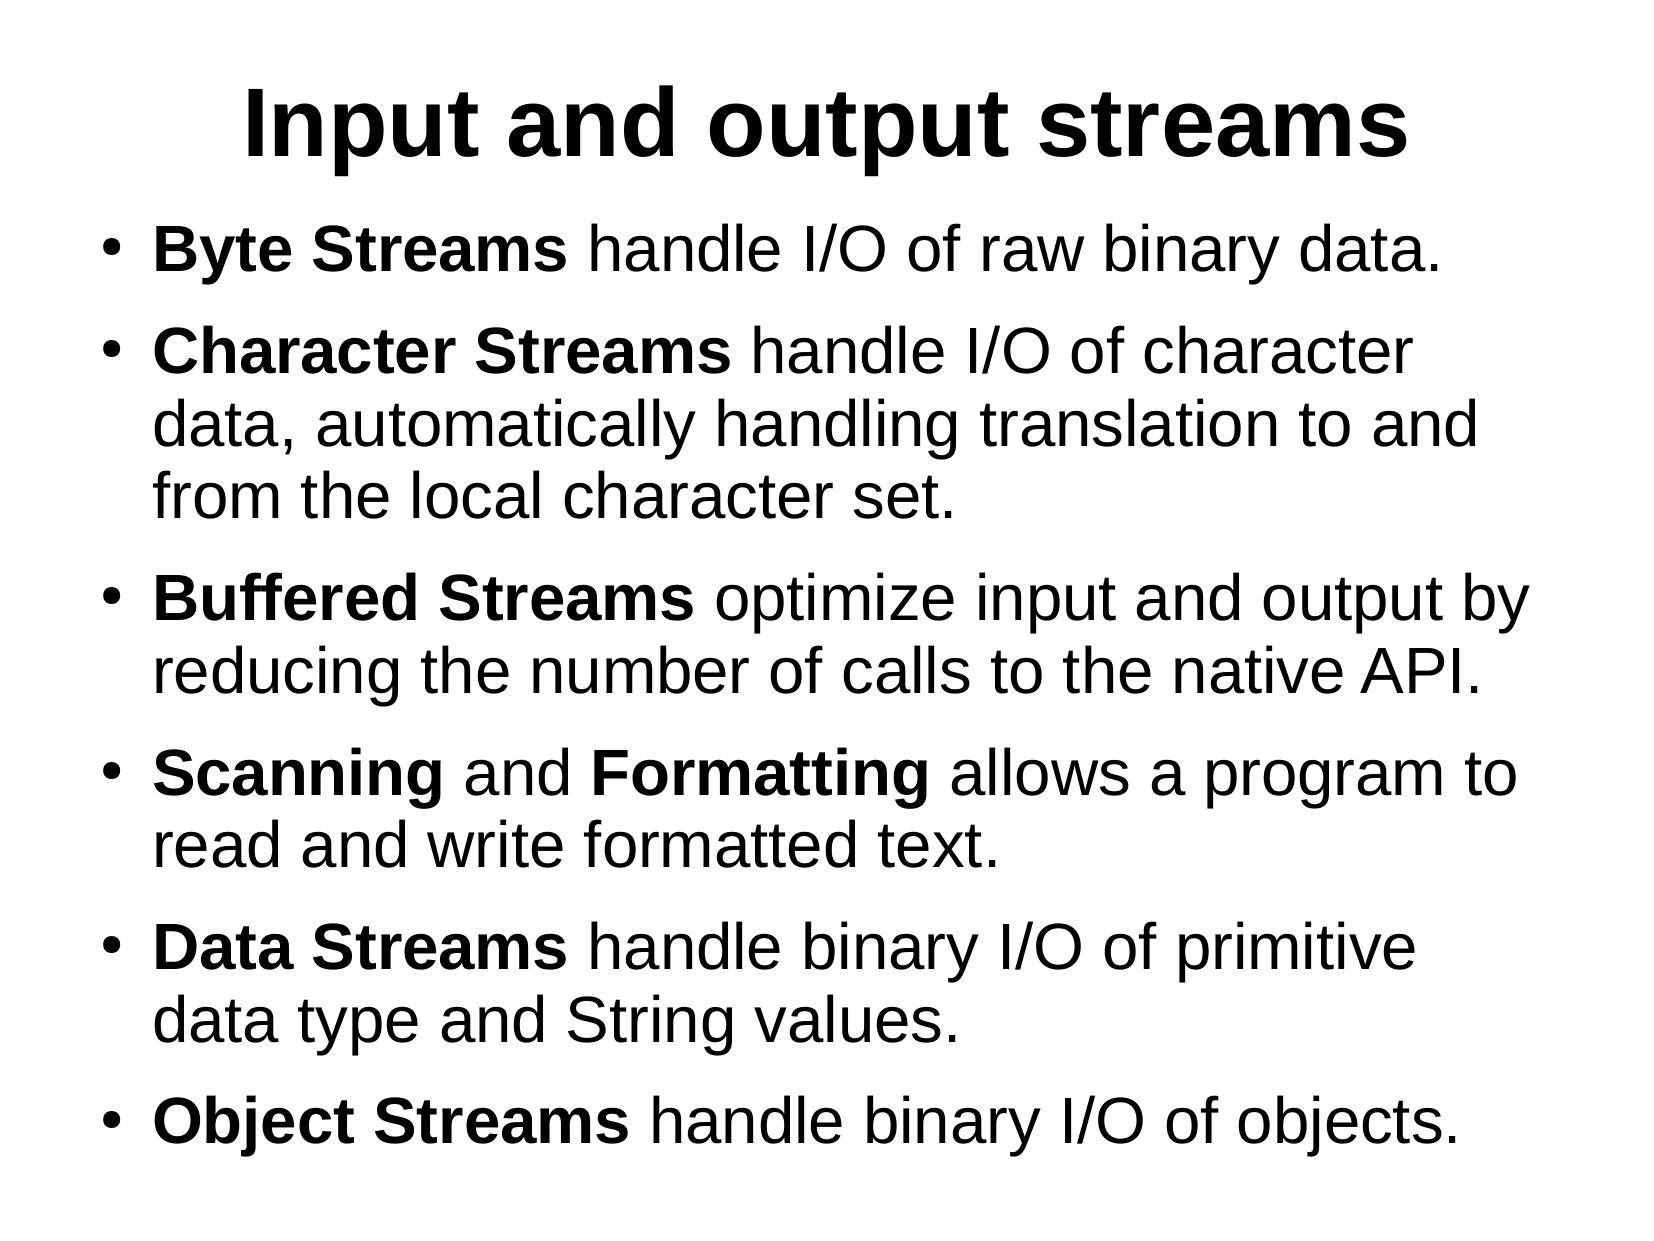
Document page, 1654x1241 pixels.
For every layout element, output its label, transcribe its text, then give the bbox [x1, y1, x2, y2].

list Byte Streams handle I/O of raw binary data. Character Streams handle I/O of character data, automatically handling translation to and from the local character set. Buffered Streams optimize input and output by reducing the number of calls to the native API. Scanning and Formatting allows a program to read and write formatted text. Data Streams handle binary I/O of primitive data type and String values. Object Streams handle binary I/O of objects. [82, 212, 1538, 1182]
title Input and output streams [82, 49, 1571, 196]
